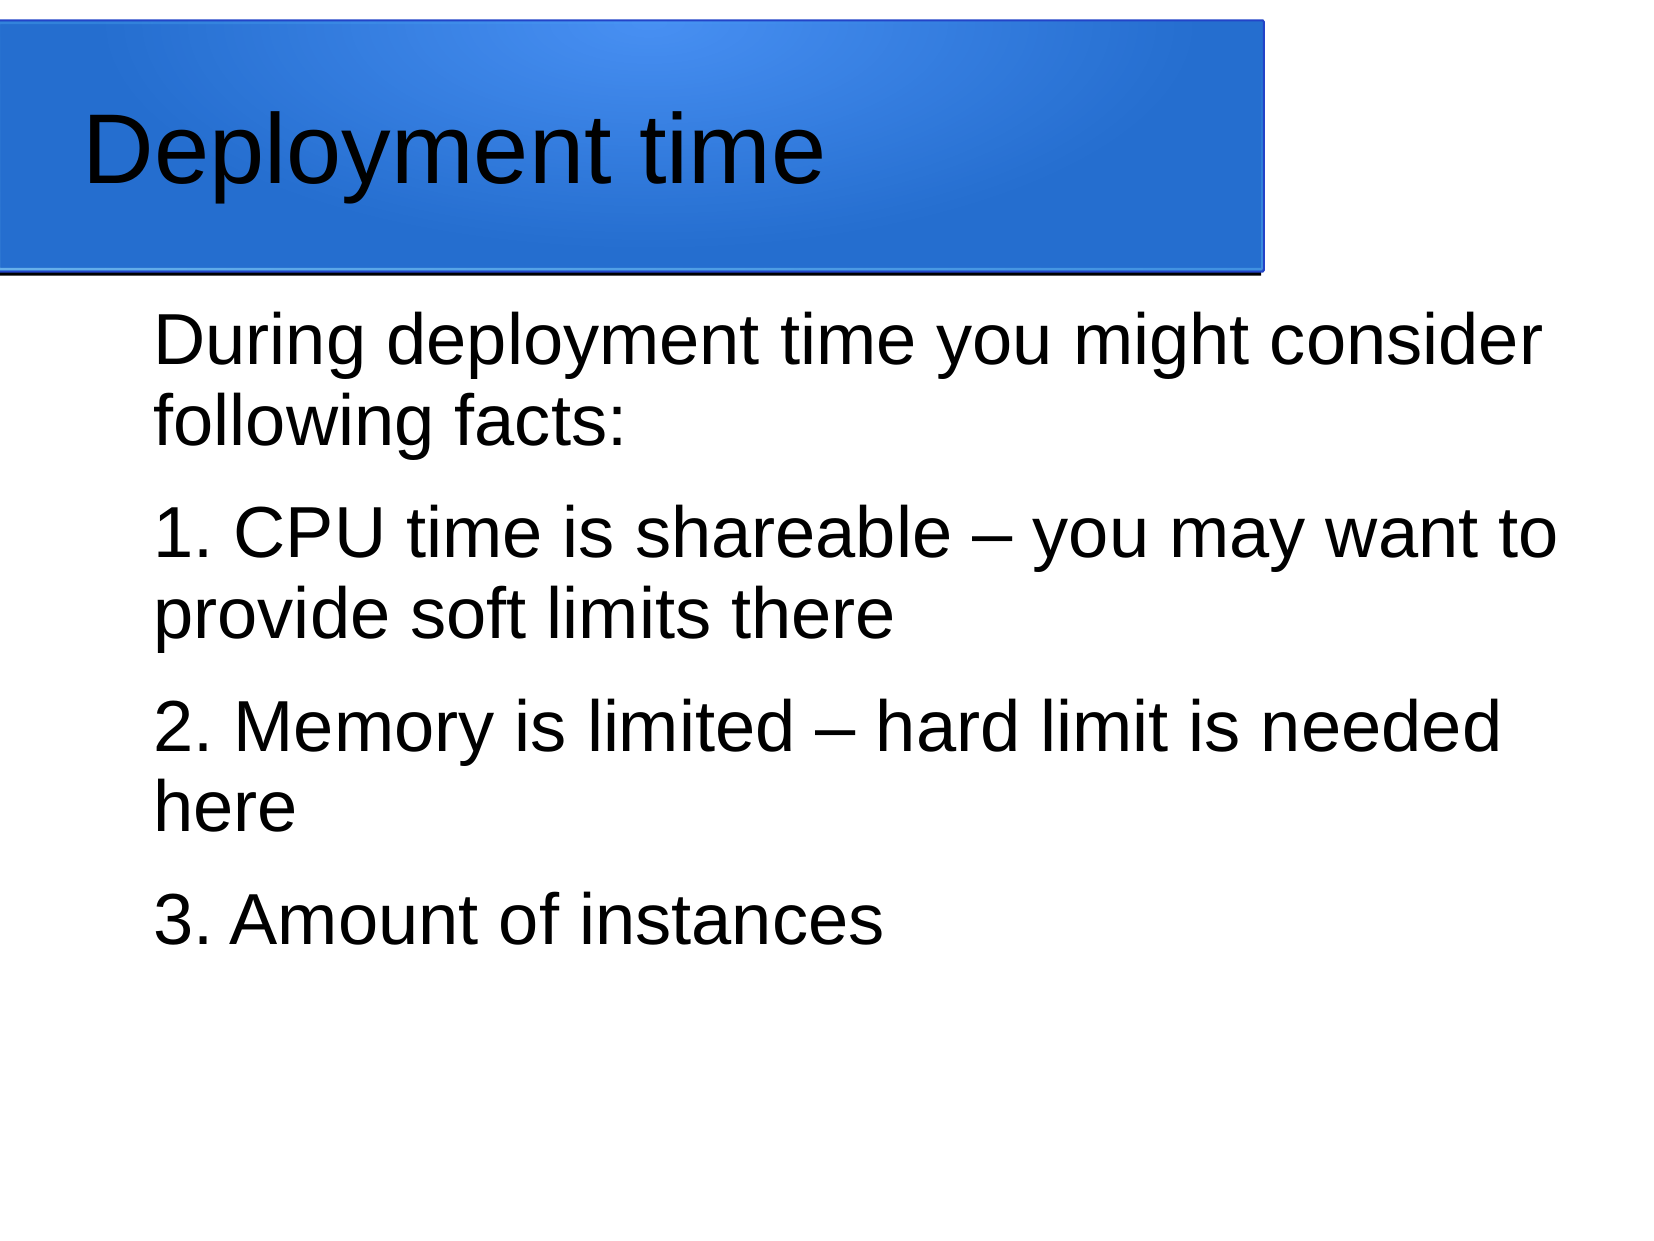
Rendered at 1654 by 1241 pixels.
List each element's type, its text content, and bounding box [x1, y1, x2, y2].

title Deployment time [82, 47, 1235, 252]
list During deployment time you might consider following facts: 1. CPU time is shareable – you may want to provide soft limits there 2. Memory is limited – hard limit is needed here 3. Amount of instances [82, 299, 1571, 1019]
